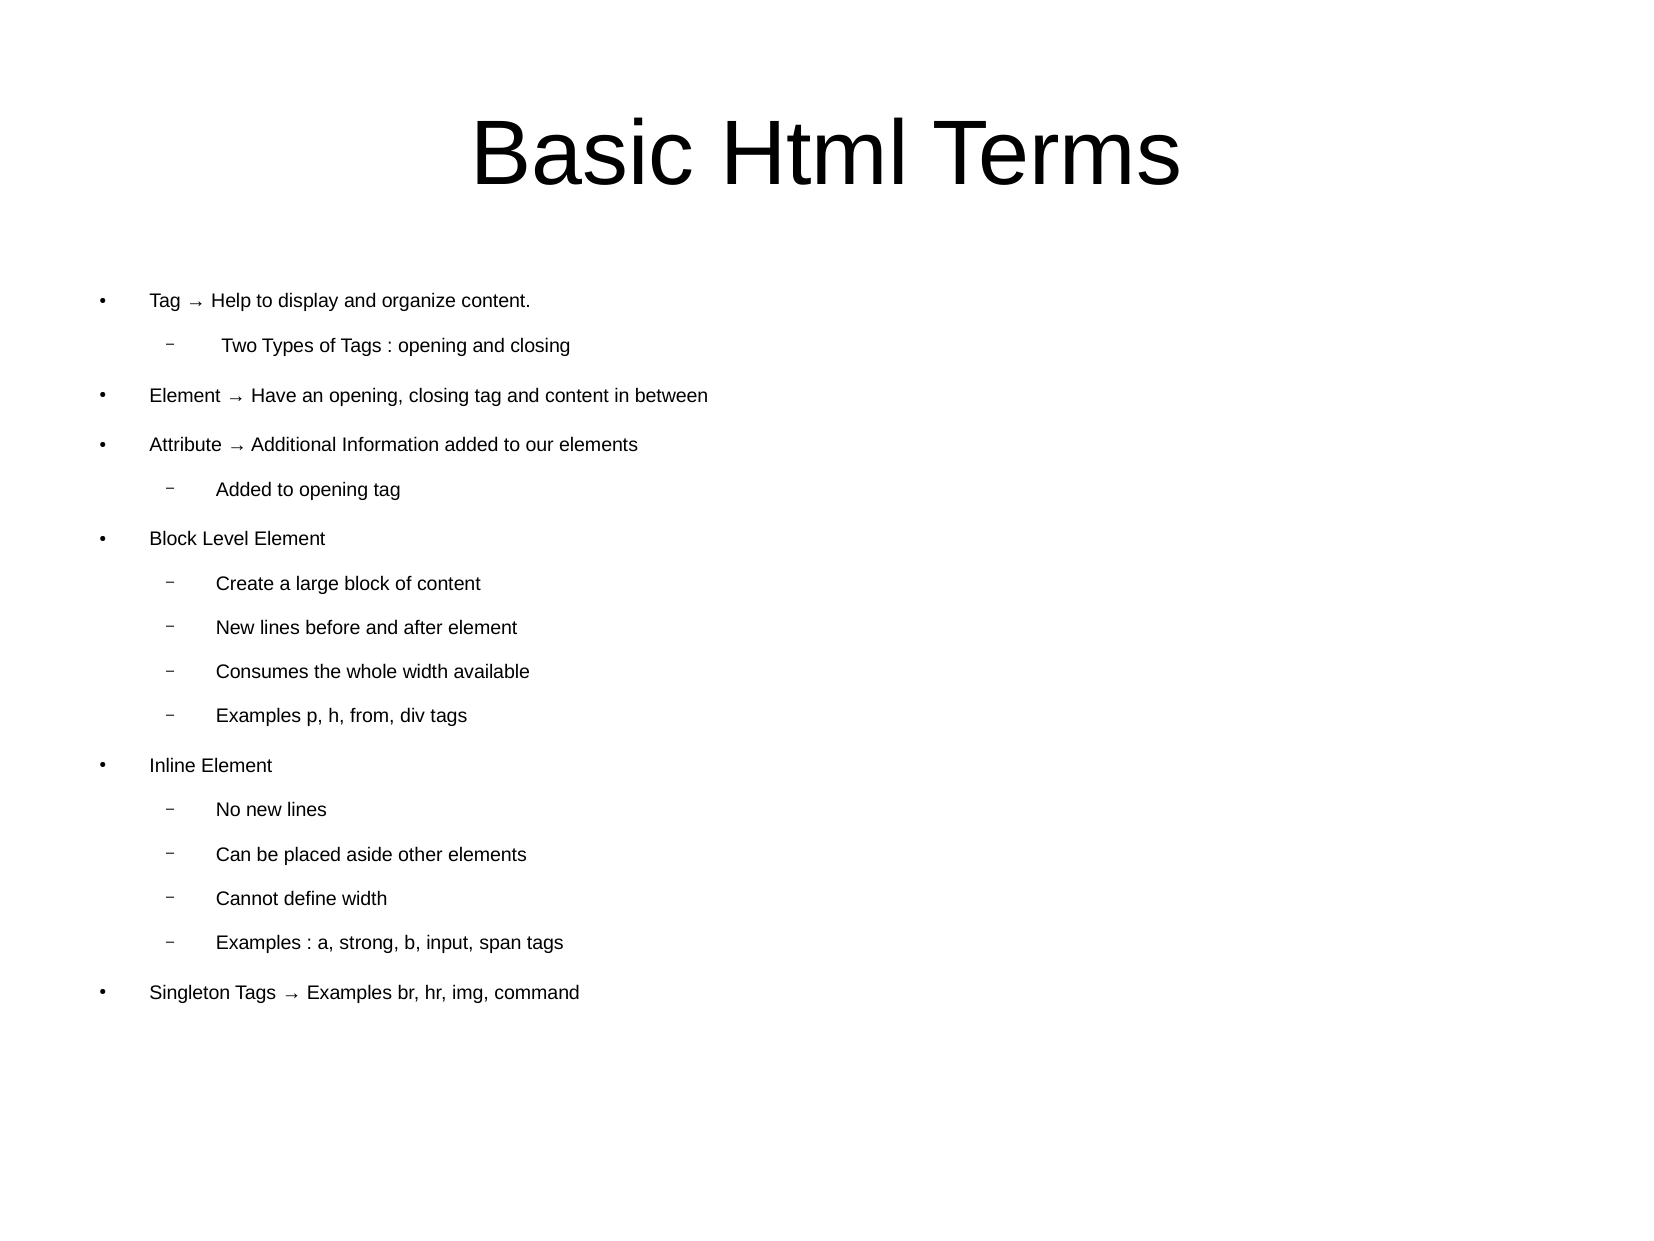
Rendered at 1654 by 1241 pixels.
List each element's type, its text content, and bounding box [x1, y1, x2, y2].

list Tag → Help to display and organize content. Two Types of Tags : opening and closing Element → Have an opening, closing tag and content in between Attribute → Additional Information added to our elements Added to opening tag Block Level Element Create a large block of content New lines before and after element Consumes the whole width available Examples p, h, from, div tags Inline Element No new lines Can be placed aside other elements Cannot define width Examples : a, strong, b, input, span tags Singleton Tags → Examples br, hr, img, command [82, 290, 1571, 1010]
title Basic Html Terms [82, 49, 1571, 257]
